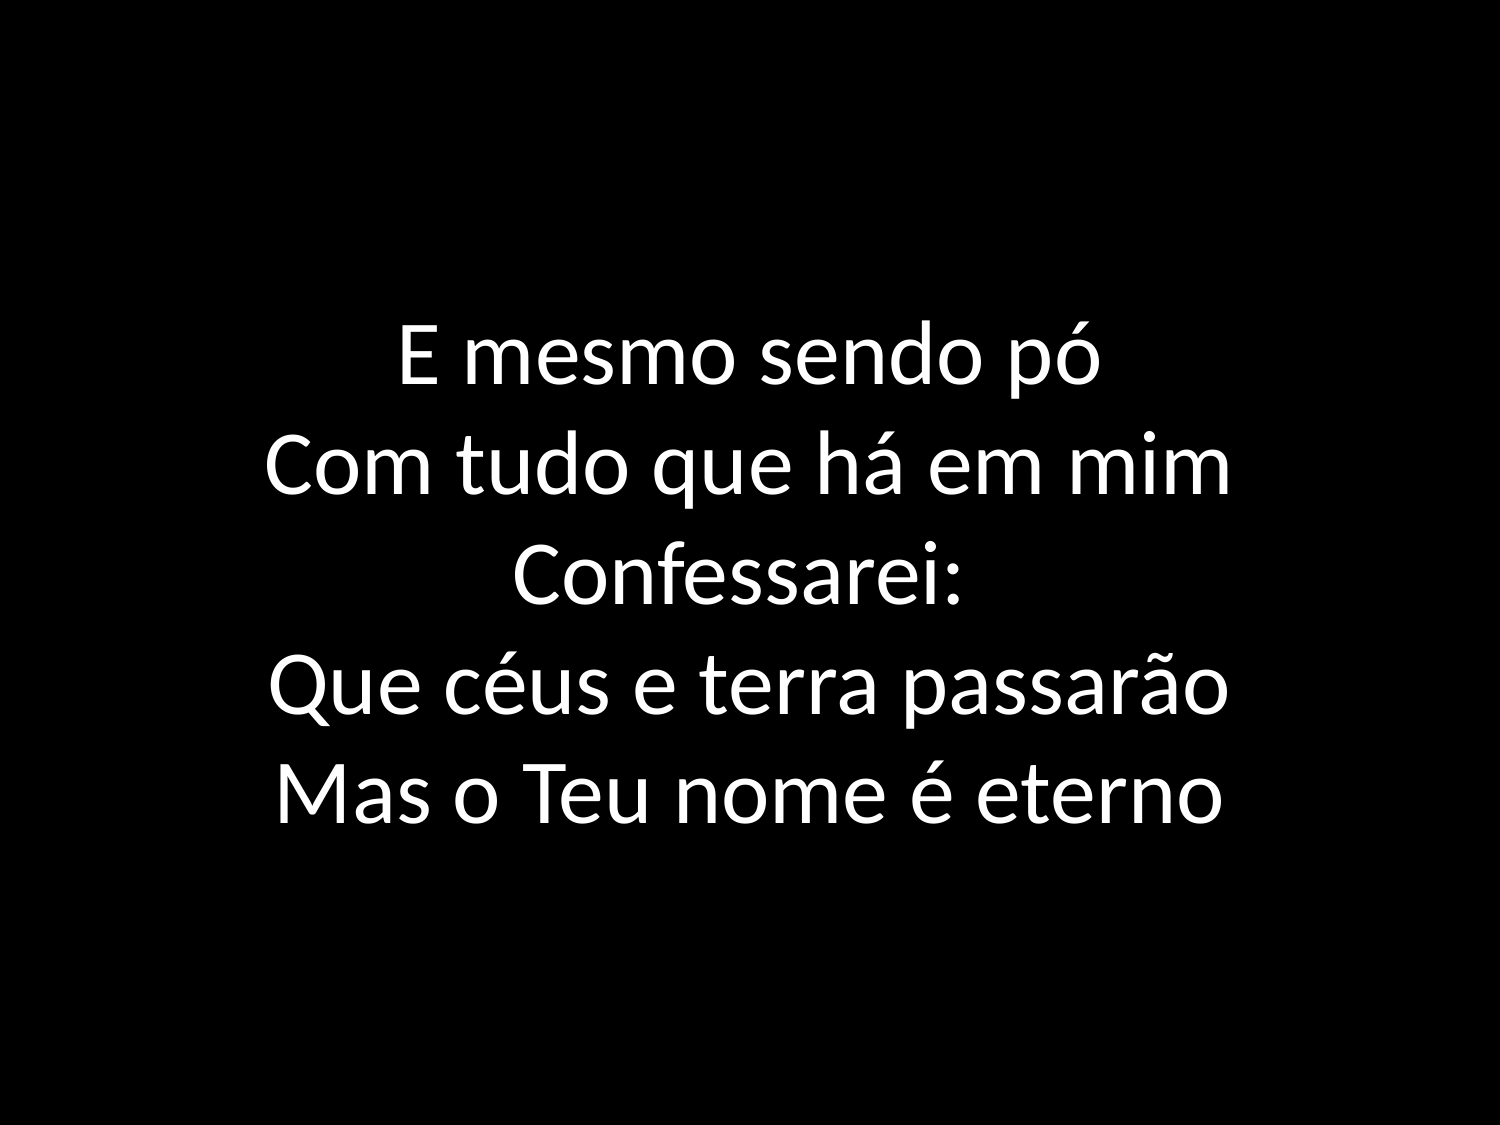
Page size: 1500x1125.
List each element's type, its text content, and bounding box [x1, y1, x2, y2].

title E mesmo sendo pó Com tudo que há em mim Confessarei: Que céus e terra passarão Mas o Teu nome é eterno [46, 45, 1454, 1090]
